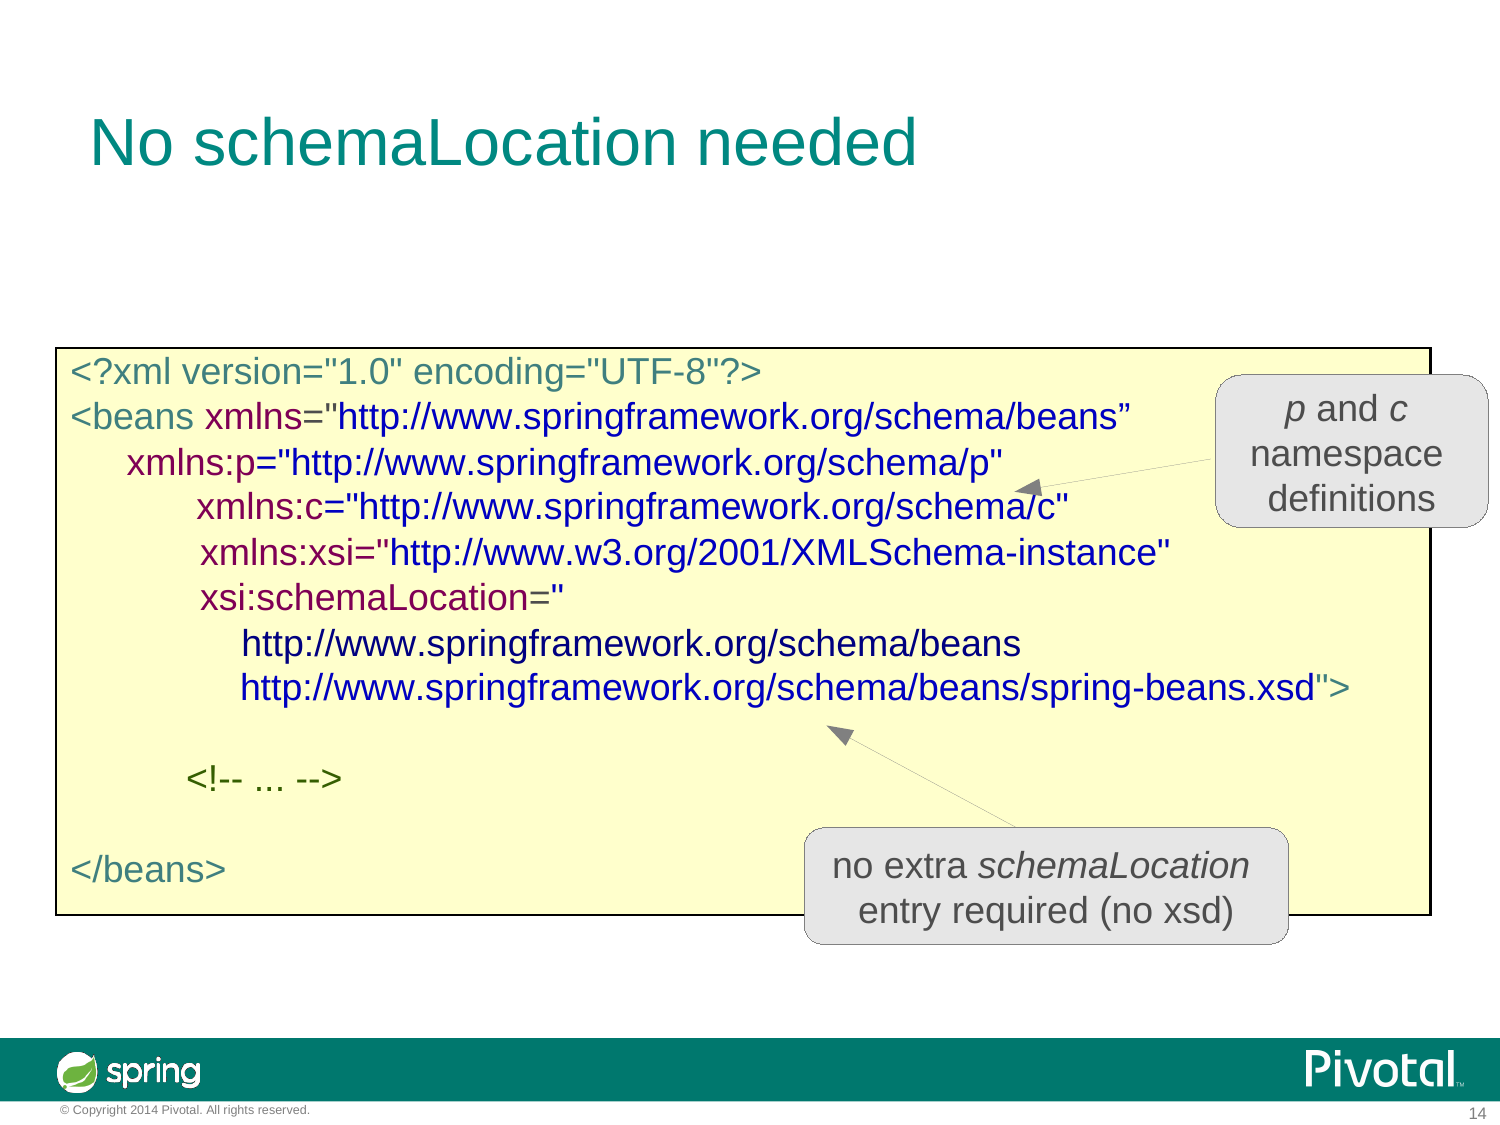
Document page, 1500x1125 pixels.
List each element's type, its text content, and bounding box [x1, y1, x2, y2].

picture [1306, 1050, 1464, 1087]
picture [32, 1041, 210, 1103]
title No schemaLocation needed [75, 45, 1426, 233]
text_box p and c namespace definitions [1215, 374, 1489, 528]
text_box <?xml version="1.0" encoding="UTF-8"?> <beans xmlns="http://www.springframework.org/schema/beans” xmlns:p="http://www.springframework.org/schema/p" xmlns:c="http://www.springframework.org/schema/c" xmlns:xsi="http://www.w3.org/2001/XMLSchema-instance" xsi:schemaLocation=" http://www.springframework.org/schema/beans http://www.springframework.org/schema/beans/spring-beans.xsd"> <!-- ... --> </beans> [55, 348, 1431, 915]
text_box no extra schemaLocation entry required (no xsd) [804, 827, 1289, 945]
